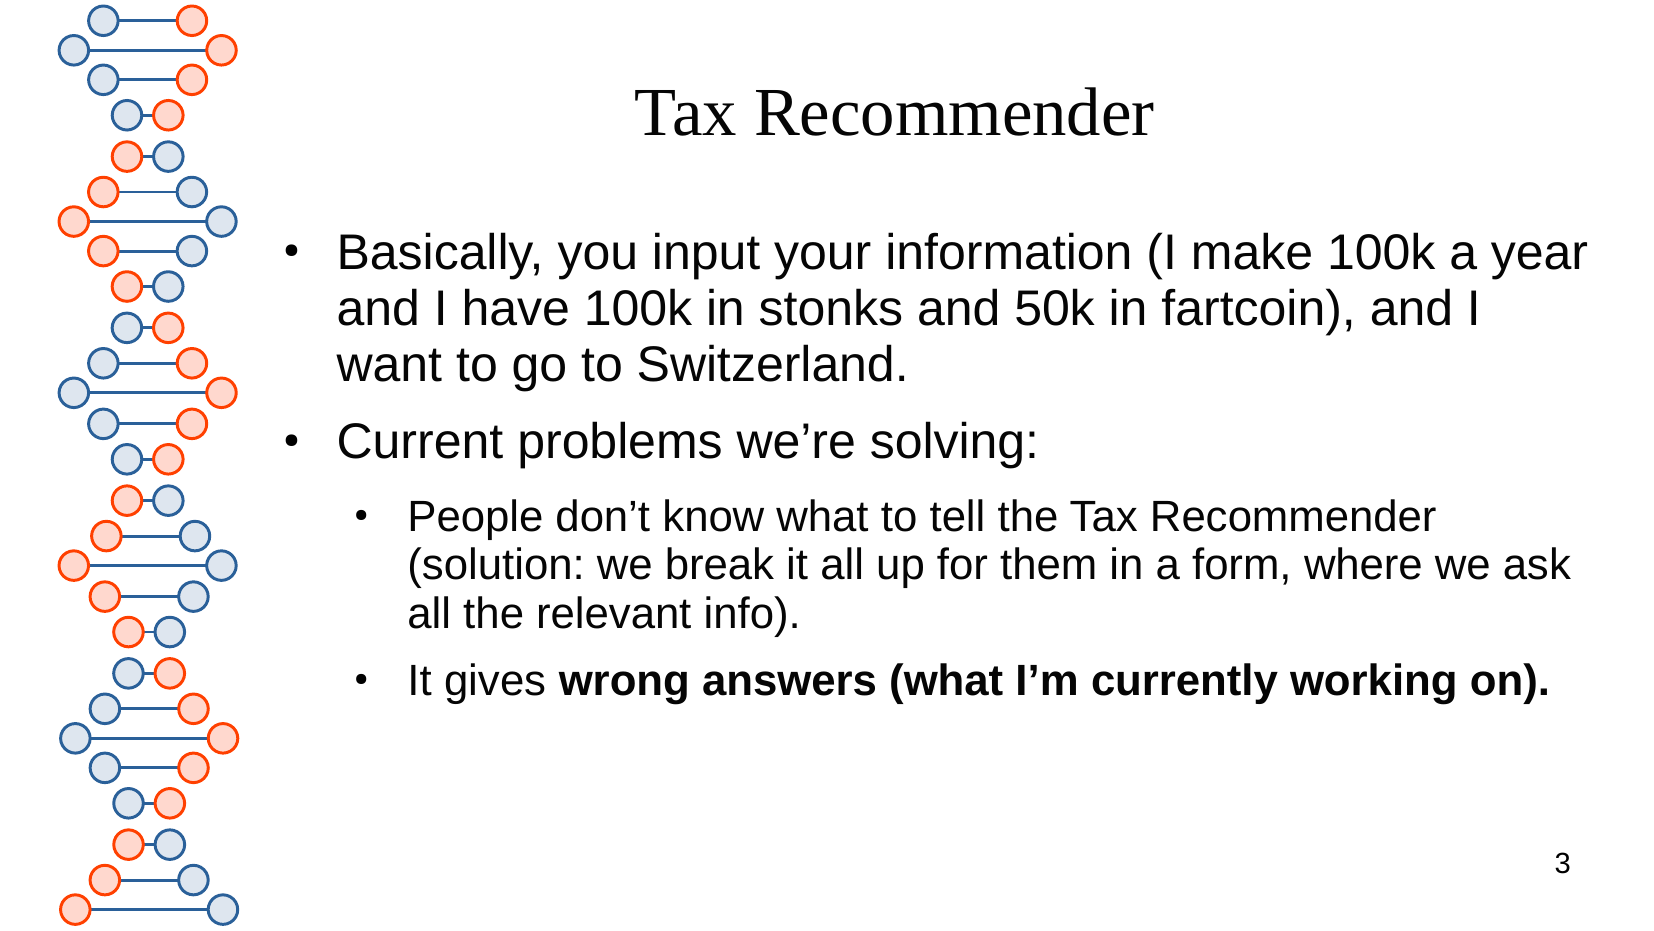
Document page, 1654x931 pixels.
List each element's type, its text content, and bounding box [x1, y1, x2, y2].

list Basically, you input your information (I make 100k a year and I have 100k in stonks and 50k in fartcoin), and I want to go to Switzerland. Current problems we’re solving: People don’t know what to tell the Tax Recommender (solution: we break it all up for them in a form, where we ask all the relevant info). It gives wrong answers (what I’m currently working on). [265, 224, 1595, 764]
title Tax Recommender [265, 35, 1595, 189]
